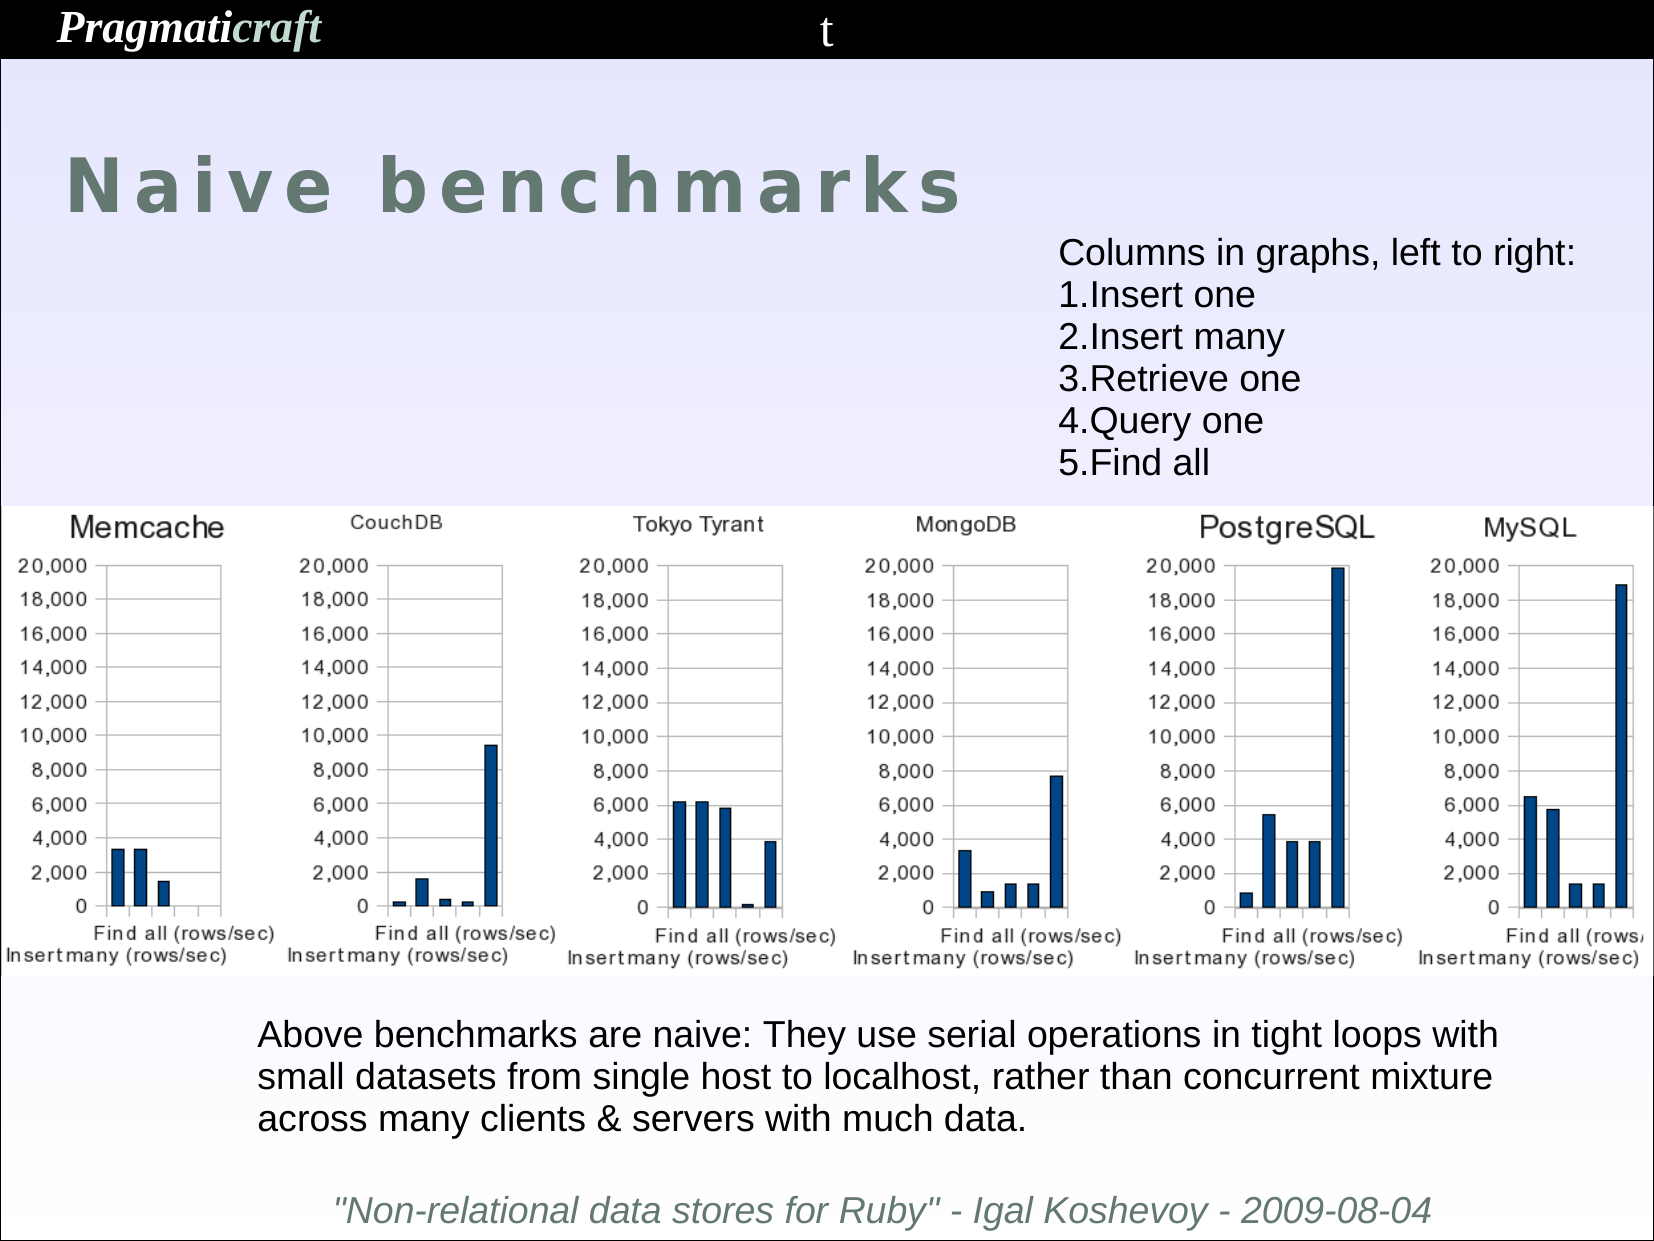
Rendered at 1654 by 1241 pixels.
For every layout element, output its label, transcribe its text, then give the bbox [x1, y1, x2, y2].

title Naive benchmarks [64, 119, 1587, 254]
text_box Above benchmarks are naive: They use serial operations in tight loops with small datasets from single host to localhost, rather than concurrent mixture across many clients & servers with much data. [242, 1005, 1561, 1147]
text_box Columns in graphs, left to right: Insert one Insert many Retrieve one Query one Find all [1043, 224, 1654, 491]
picture [0, 506, 1654, 976]
